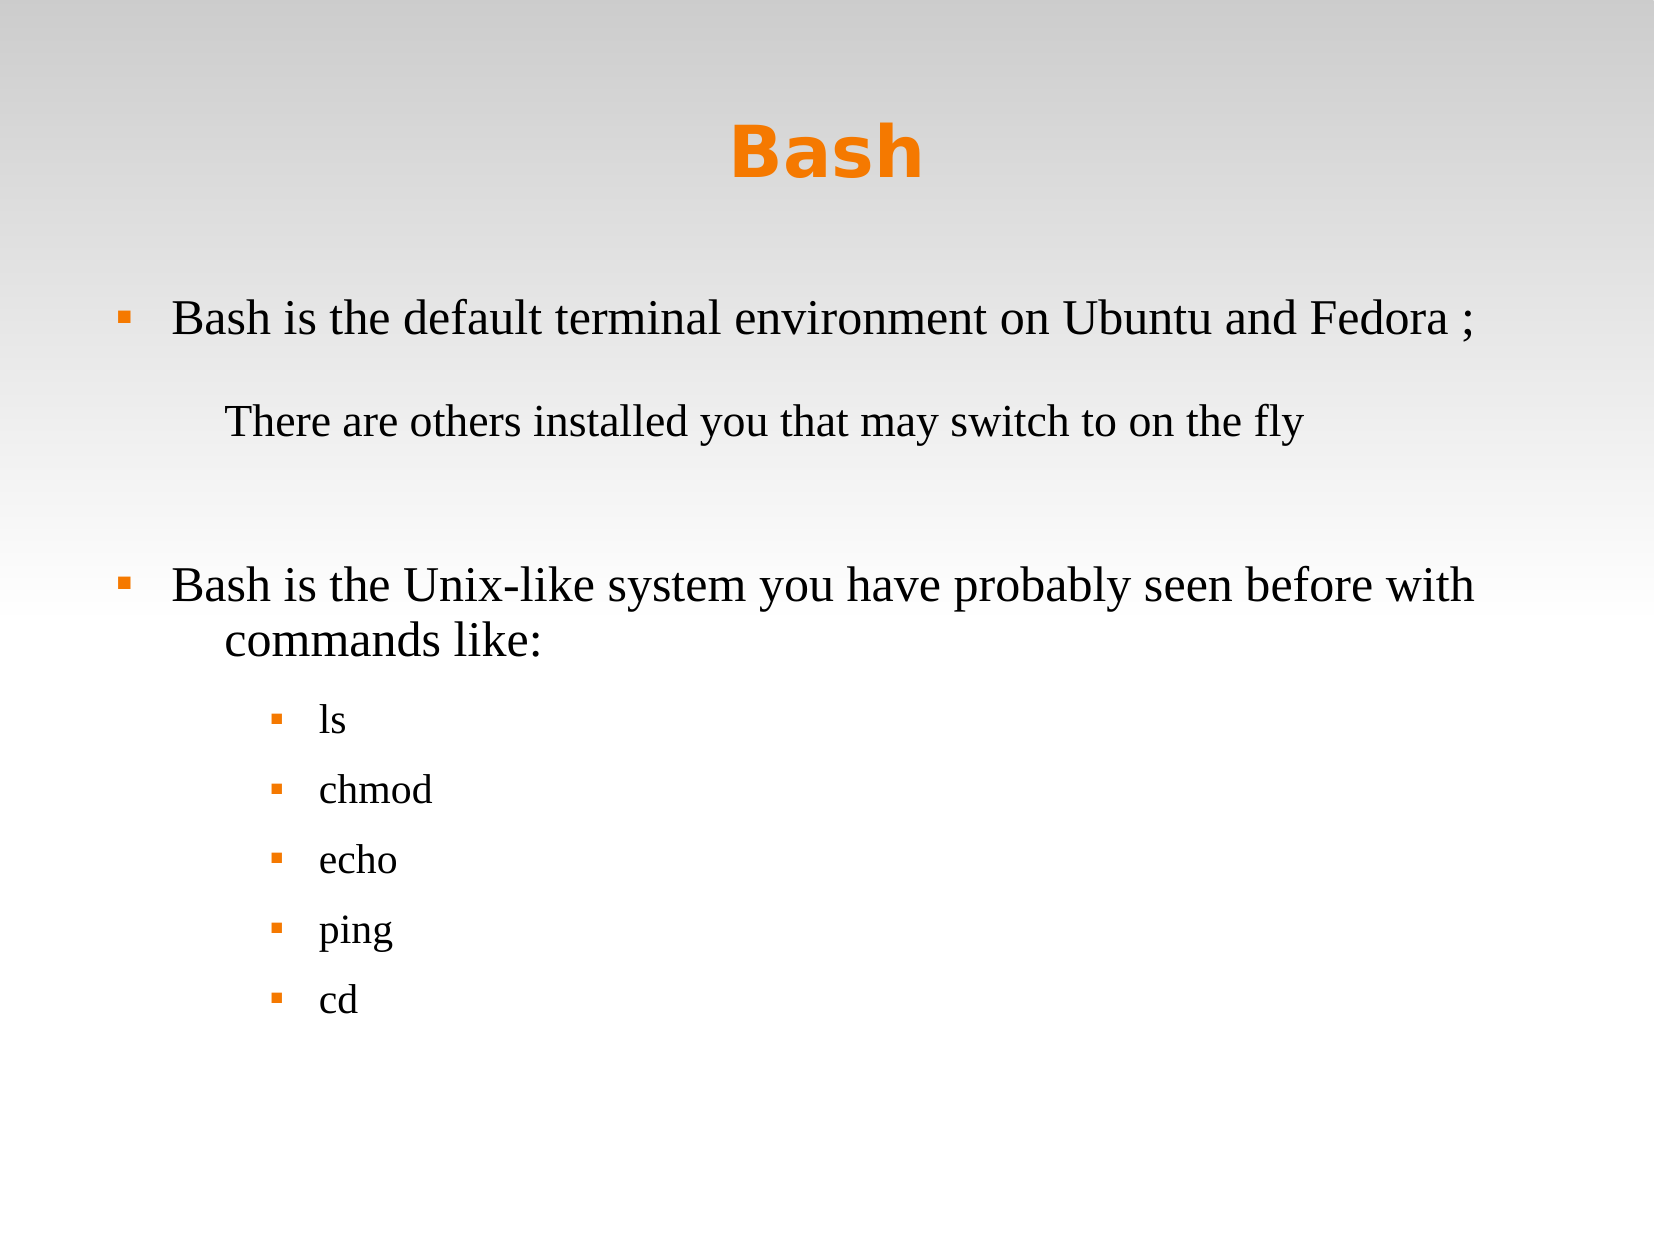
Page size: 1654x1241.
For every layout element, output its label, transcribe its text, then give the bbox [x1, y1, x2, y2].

list Bash is the default terminal environment on Ubuntu and Fedora ; There are others installed you that may switch to on the fly Bash is the Unix-like system you have probably seen before with commands like: ls chmod echo ping cd [82, 290, 1571, 1109]
title Bash [82, 49, 1571, 257]
